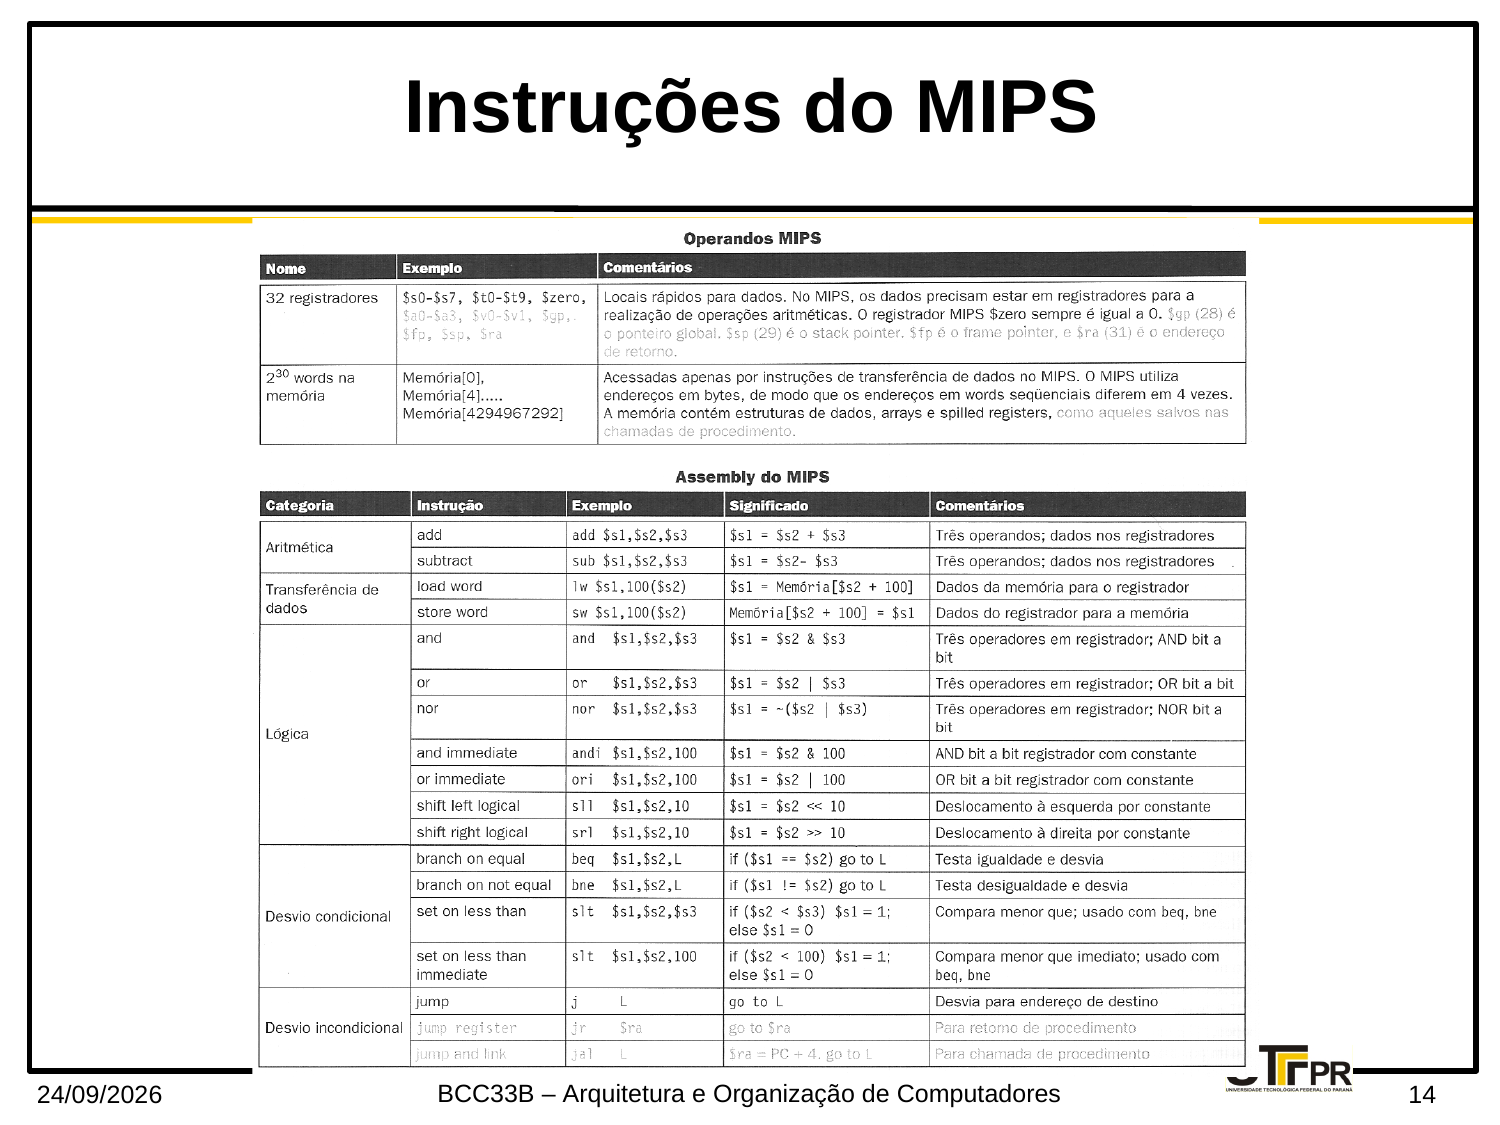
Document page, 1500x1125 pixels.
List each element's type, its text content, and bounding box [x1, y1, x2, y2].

title Instruções do MIPS [35, 11, 1469, 207]
picture [252, 218, 1353, 1092]
